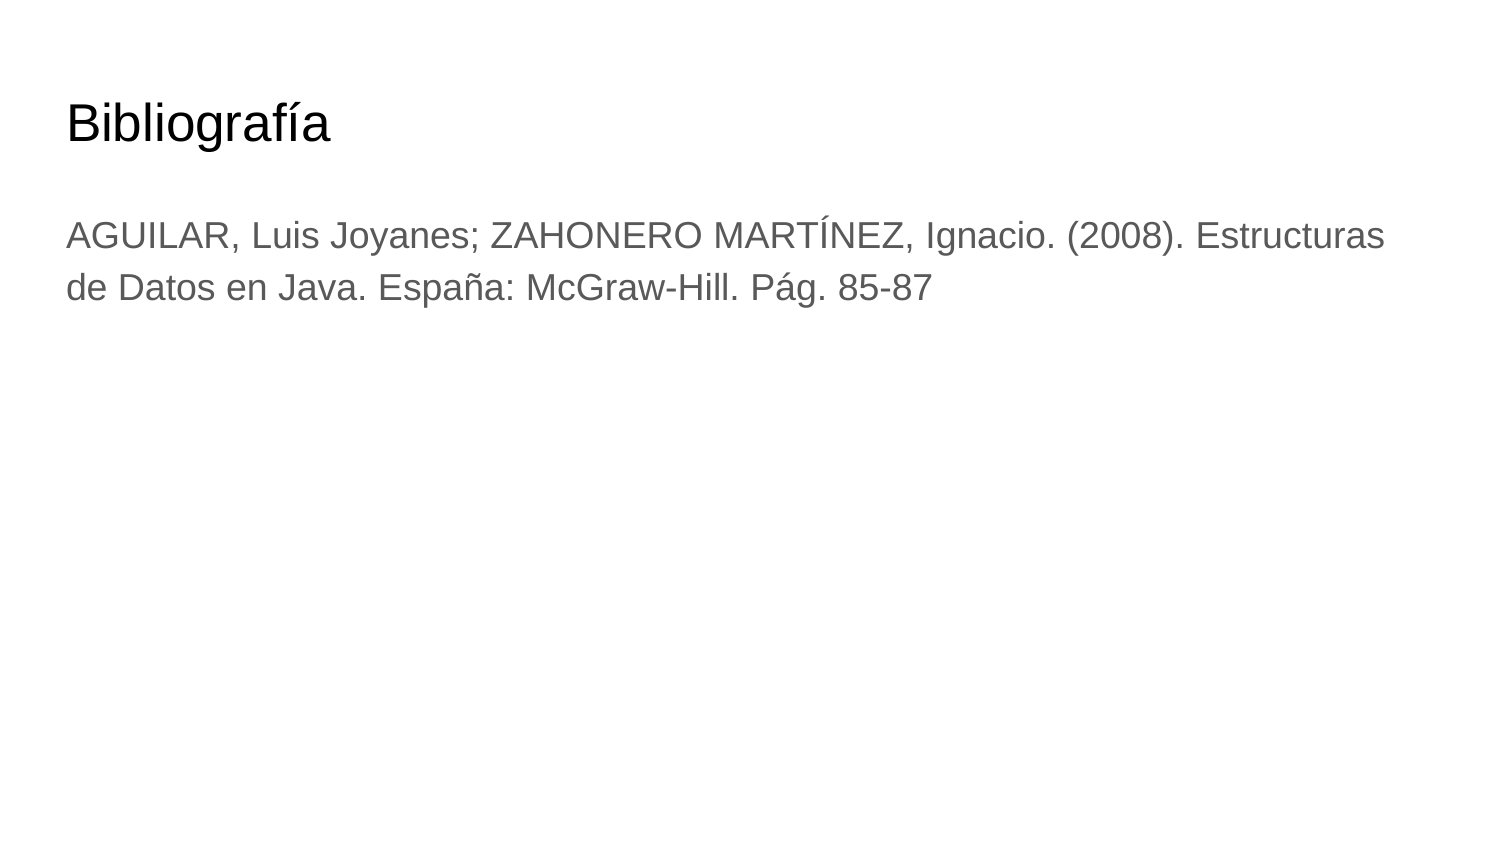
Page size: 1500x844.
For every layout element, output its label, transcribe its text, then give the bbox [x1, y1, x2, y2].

title Bibliografía [51, 72, 1449, 167]
list AGUILAR, Luis Joyanes; ZAHONERO MARTÍNEZ, Ignacio. (2008). Estructuras de Datos en Java. España: McGraw-Hill. Pág. 85-87 [51, 189, 1449, 750]
